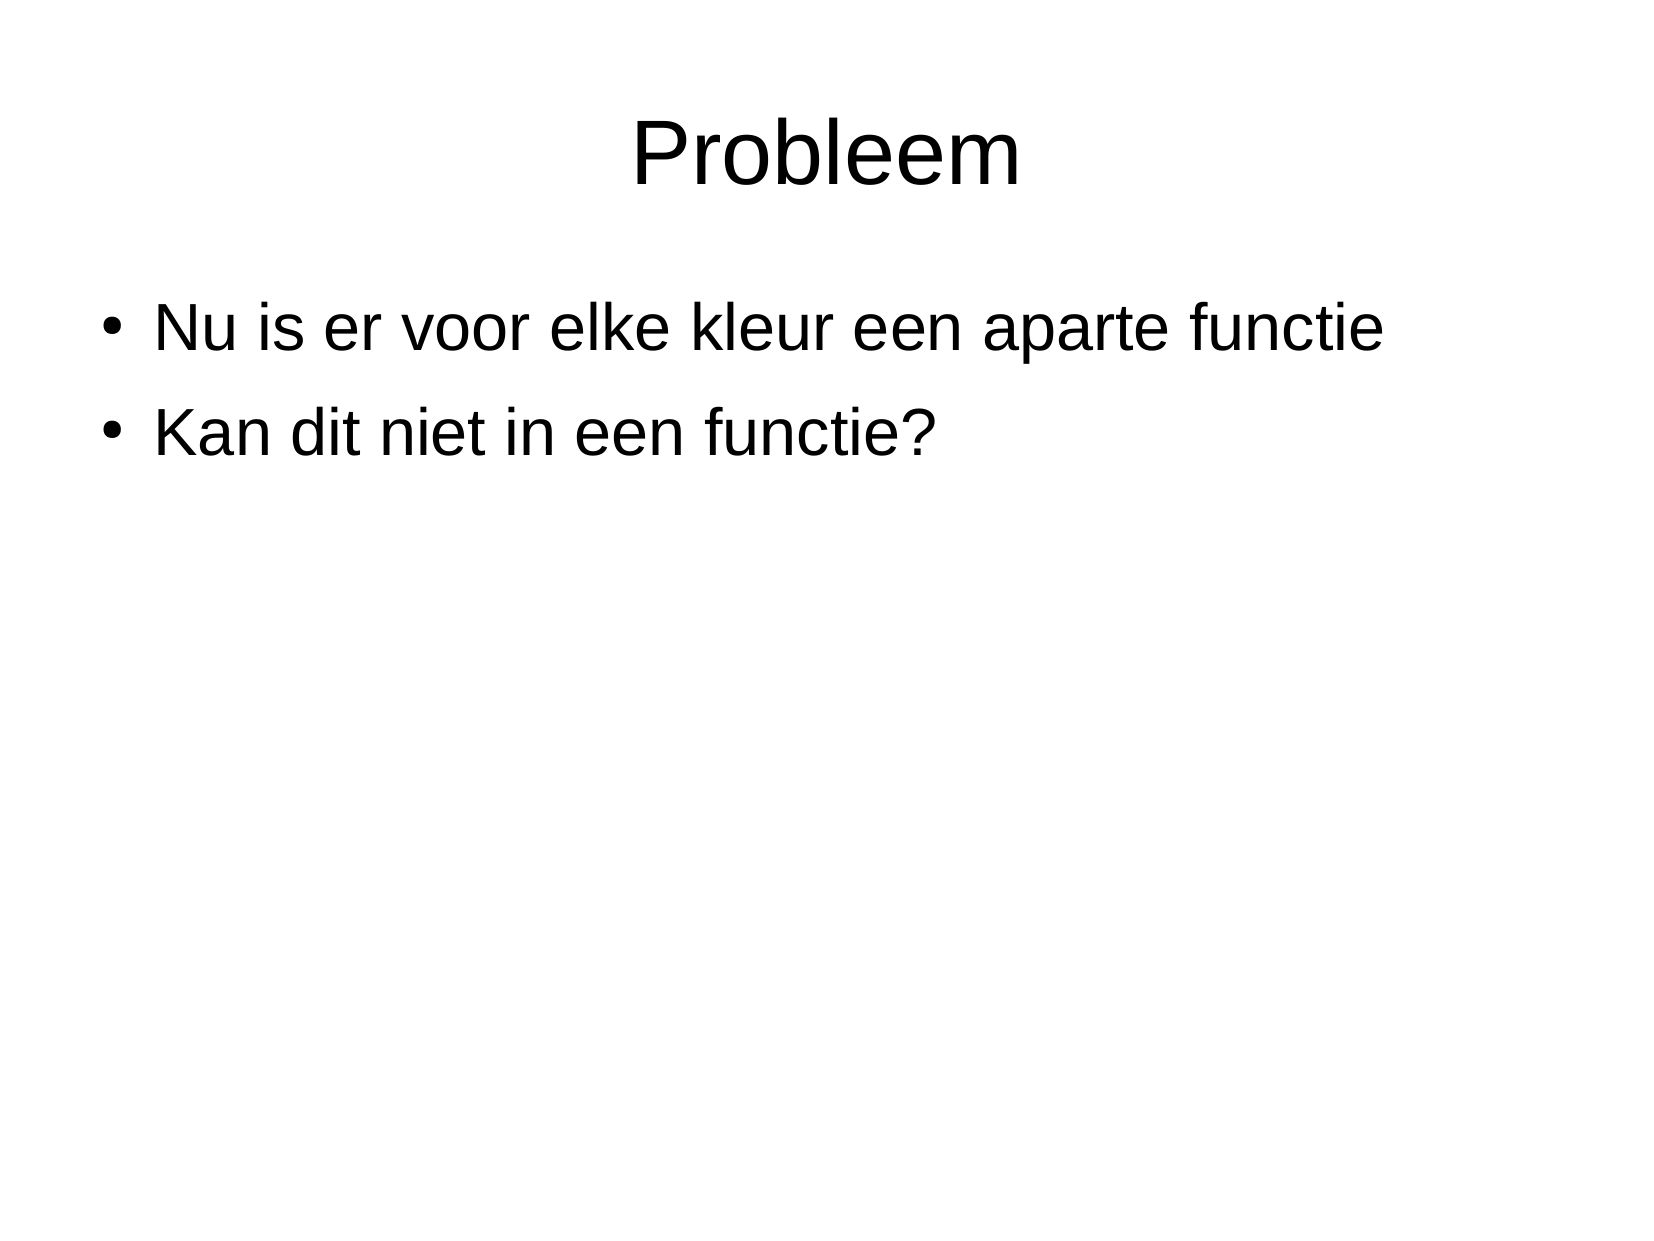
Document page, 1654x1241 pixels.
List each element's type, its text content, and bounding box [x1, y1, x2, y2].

title Probleem [82, 49, 1571, 257]
list Nu is er voor elke kleur een aparte functie Kan dit niet in een functie? [82, 290, 1571, 1010]
